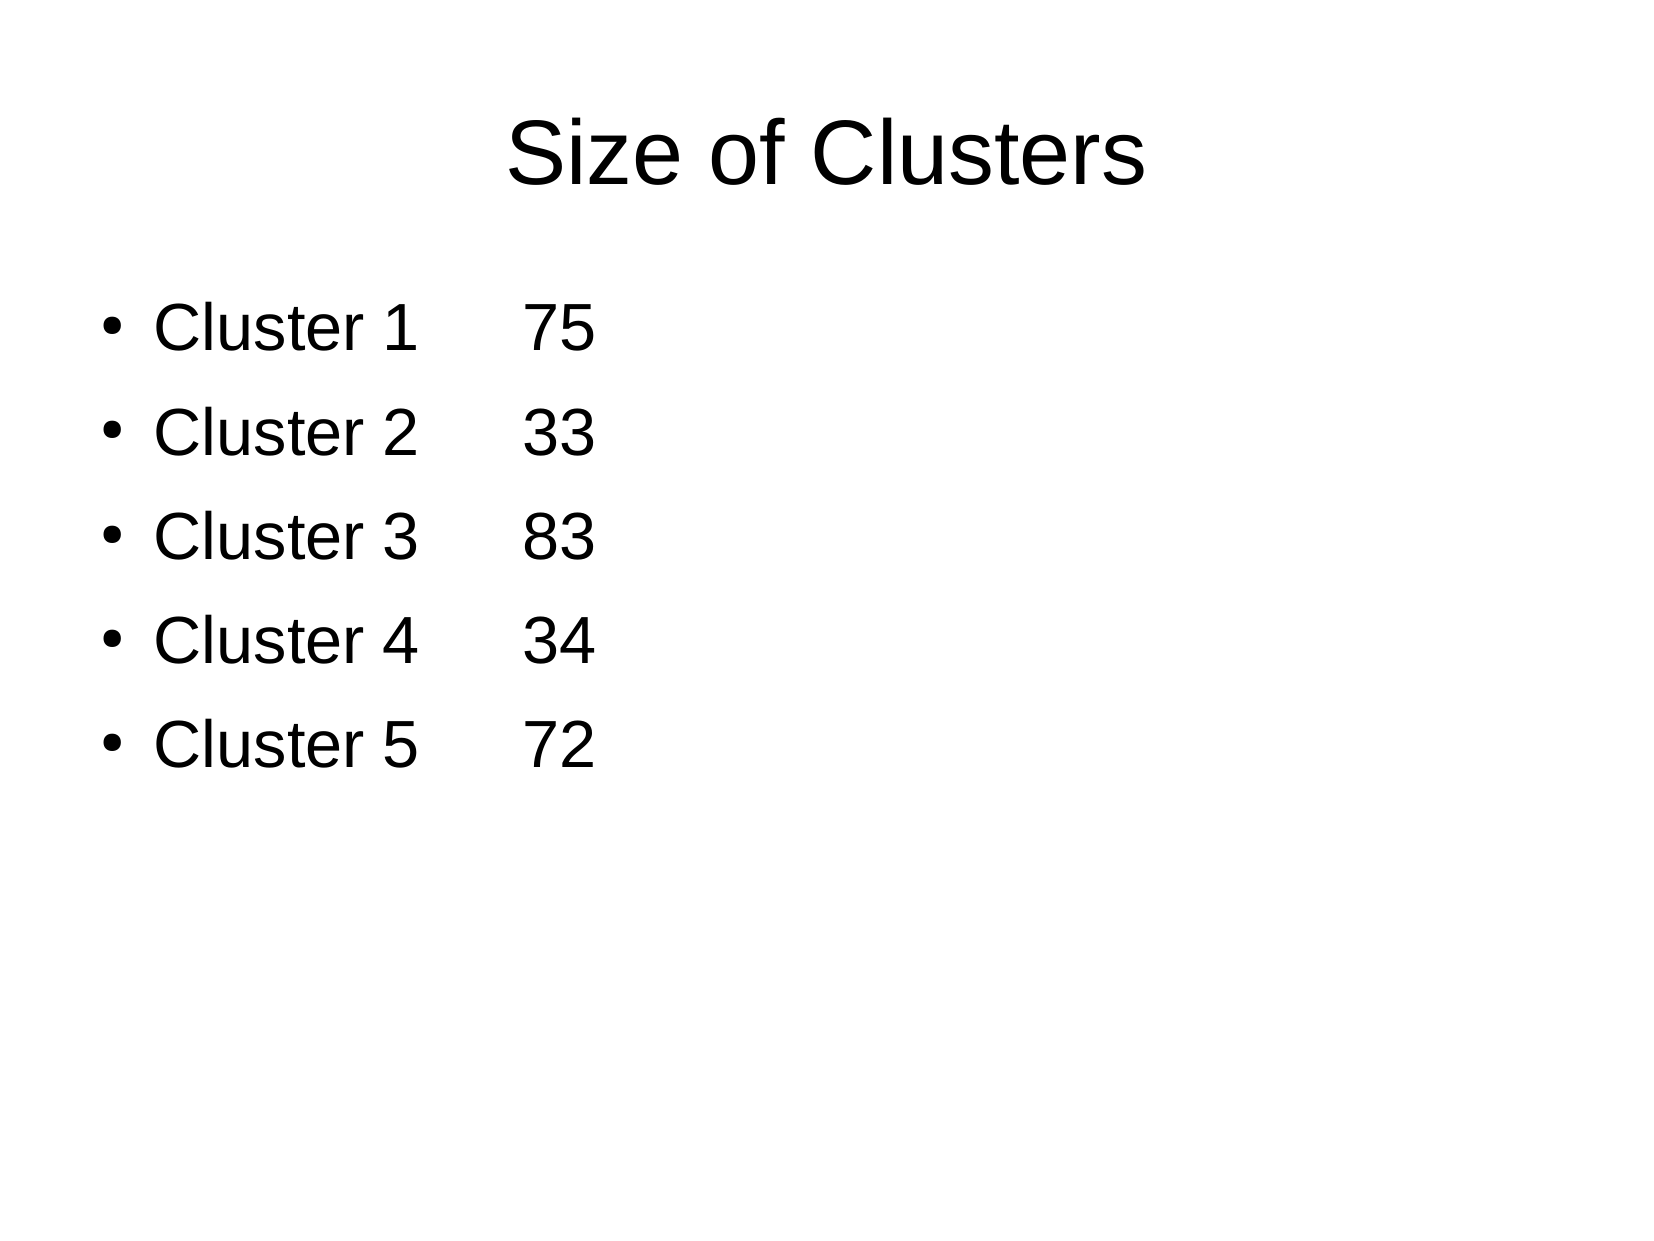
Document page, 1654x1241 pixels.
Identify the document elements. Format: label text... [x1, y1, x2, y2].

list Cluster 1 75 Cluster 2 33 Cluster 3 83 Cluster 4 34 Cluster 5 72 [82, 290, 1571, 1010]
title Size of Clusters [82, 49, 1571, 257]
